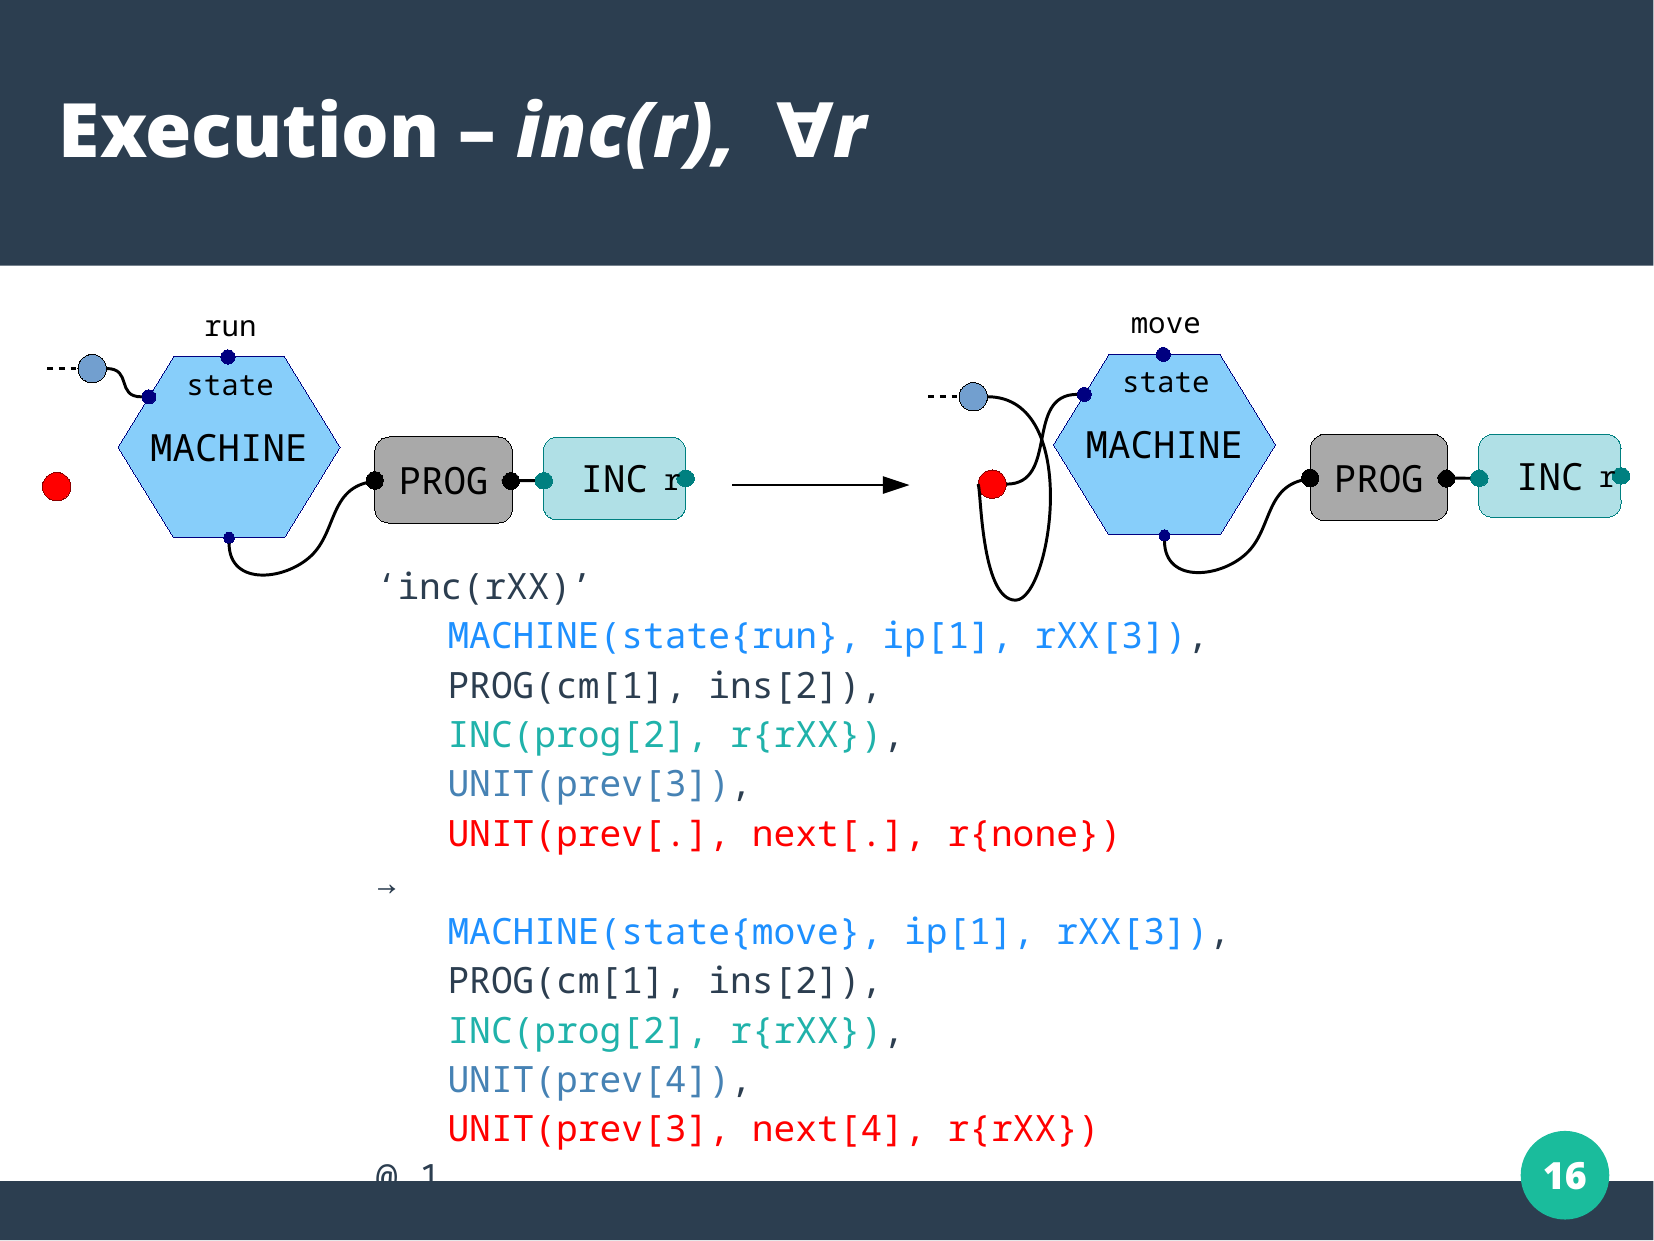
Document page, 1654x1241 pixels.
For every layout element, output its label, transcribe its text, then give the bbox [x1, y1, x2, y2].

text_box [223, 532, 235, 543]
text_box [1159, 529, 1170, 541]
text_box [42, 472, 71, 501]
text_box [221, 350, 235, 356]
text_box [977, 469, 1007, 499]
text_box INC [1478, 434, 1622, 518]
text_box [503, 472, 520, 479]
text_box run [165, 297, 296, 350]
text_box [1301, 468, 1319, 478]
text_box INC [543, 437, 686, 520]
text_box [676, 470, 695, 487]
text_box [1612, 467, 1630, 485]
text_box r [1598, 449, 1608, 501]
text_box MACHINE [118, 370, 341, 538]
text_box [1438, 480, 1455, 488]
text_box [1156, 347, 1171, 354]
text_box PROG [374, 436, 513, 524]
list ‘inc(rXX)’ MACHINE(state{run}, ip[1], rXX[3]), PROG(cm[1], ins[2]), INC(prog[2], r{rXX}), UNIT(prev[3]), UNIT(prev[.], next[.], r{none}) → MACHINE(state{move}, ip[1], rXX[3]), PROG(cm[1], ins[2]), INC(prog[2], r{rXX}), UNIT(prev[4]), UNIT(prev[3], next[4], r{rXX}) @ 1 [307, 561, 1607, 1205]
text_box PROG [1310, 434, 1448, 521]
text_box [1077, 387, 1092, 402]
text_box [1302, 480, 1319, 487]
text_box [535, 472, 553, 490]
title Execution – inc(r), ∀r [59, 49, 1595, 207]
text_box [1438, 469, 1455, 476]
text_box [1470, 469, 1489, 487]
text_box [142, 389, 156, 404]
text_box [959, 382, 988, 411]
text_box [77, 354, 107, 383]
text_box r [663, 451, 673, 504]
text_box [367, 483, 383, 490]
text_box move [1100, 295, 1231, 347]
text_box [502, 482, 520, 490]
text_box state [165, 356, 296, 446]
text_box state [1100, 354, 1231, 443]
text_box MACHINE [1053, 368, 1276, 535]
text_box [366, 471, 384, 481]
